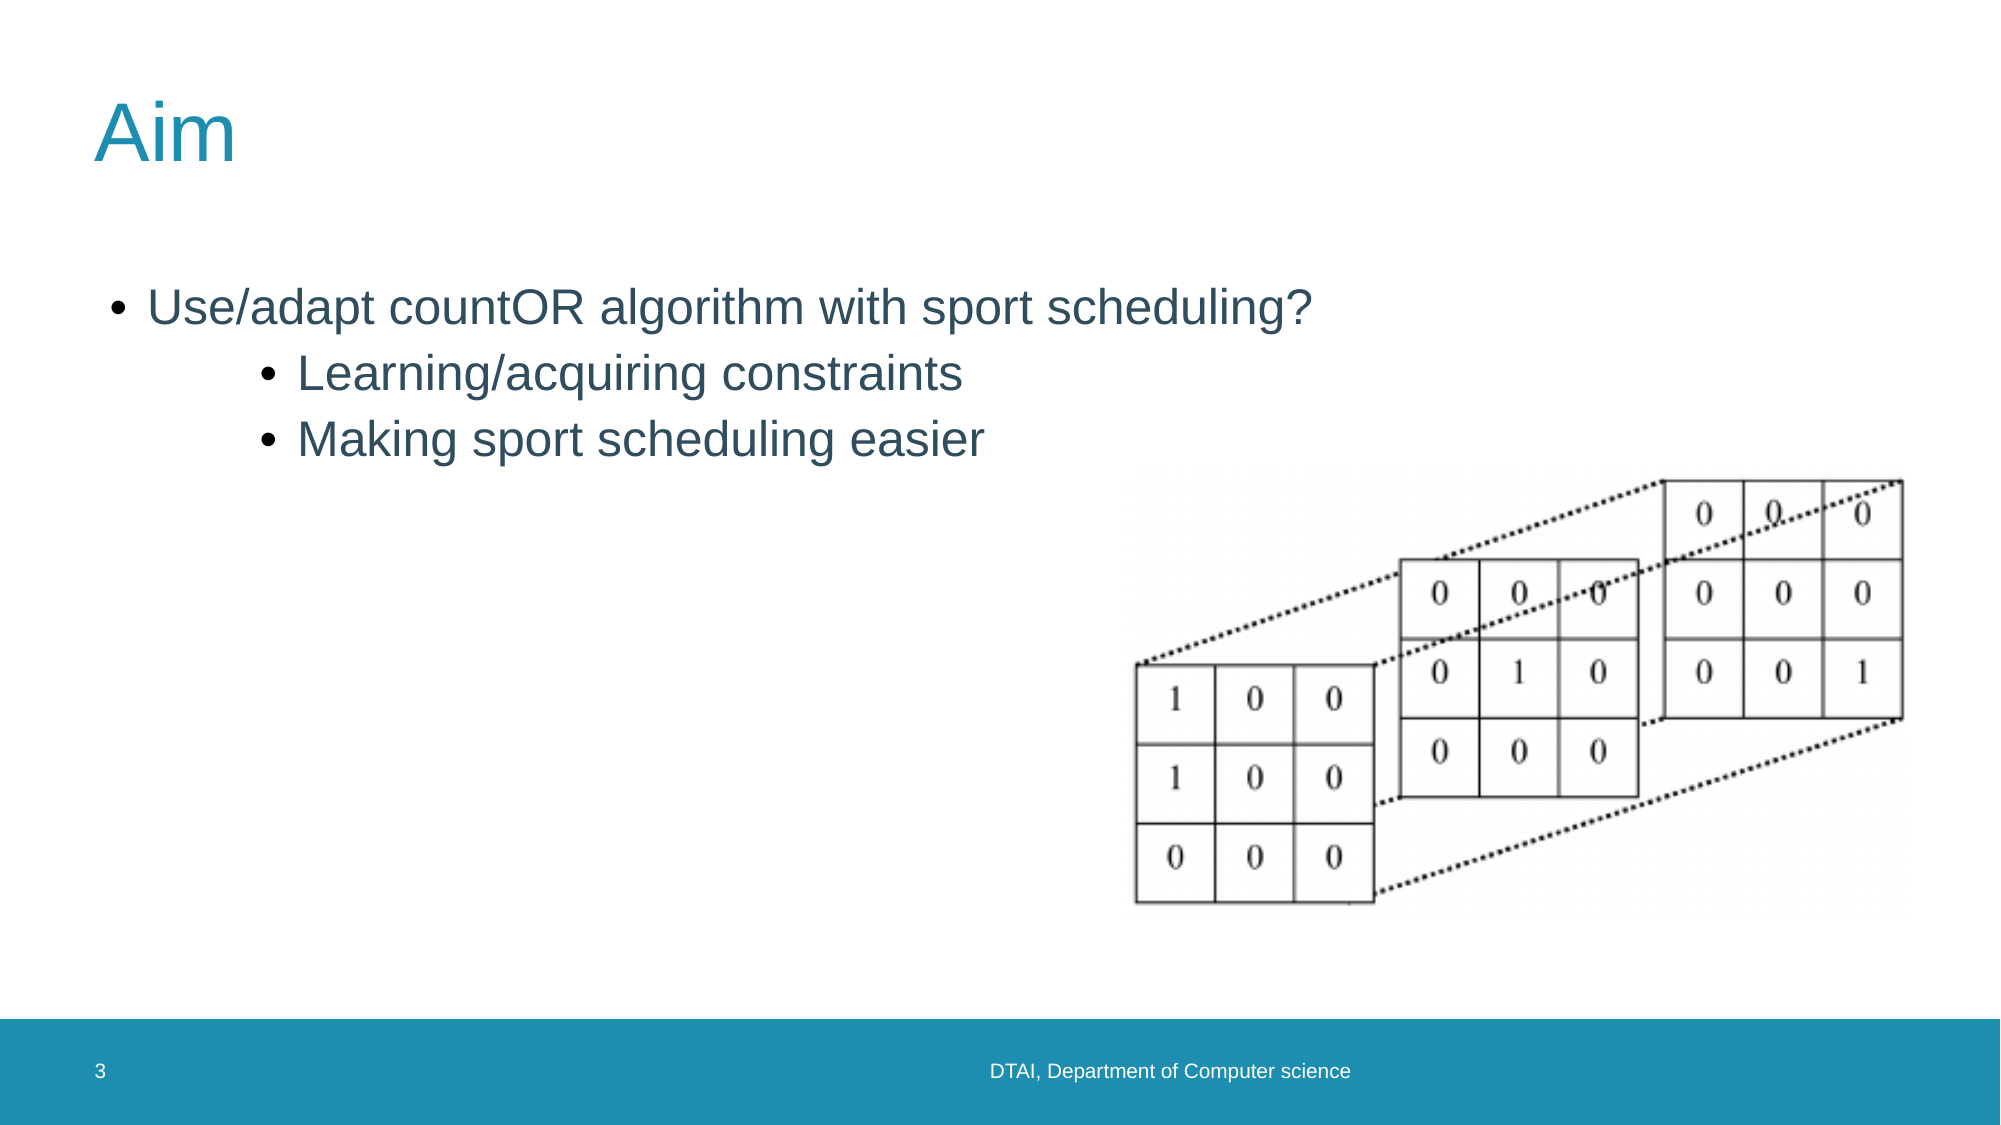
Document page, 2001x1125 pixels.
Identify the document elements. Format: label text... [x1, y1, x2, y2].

text_box <number> [94, 1018, 201, 1125]
text_box DTAI, Department of Computer science [989, 1018, 1809, 1125]
picture [1125, 467, 1909, 916]
title Aim [94, 33, 1906, 223]
list Use/adapt countOR algorithm with sport scheduling? Learning/acquiring constraints Making sport scheduling easier [94, 271, 1906, 1004]
